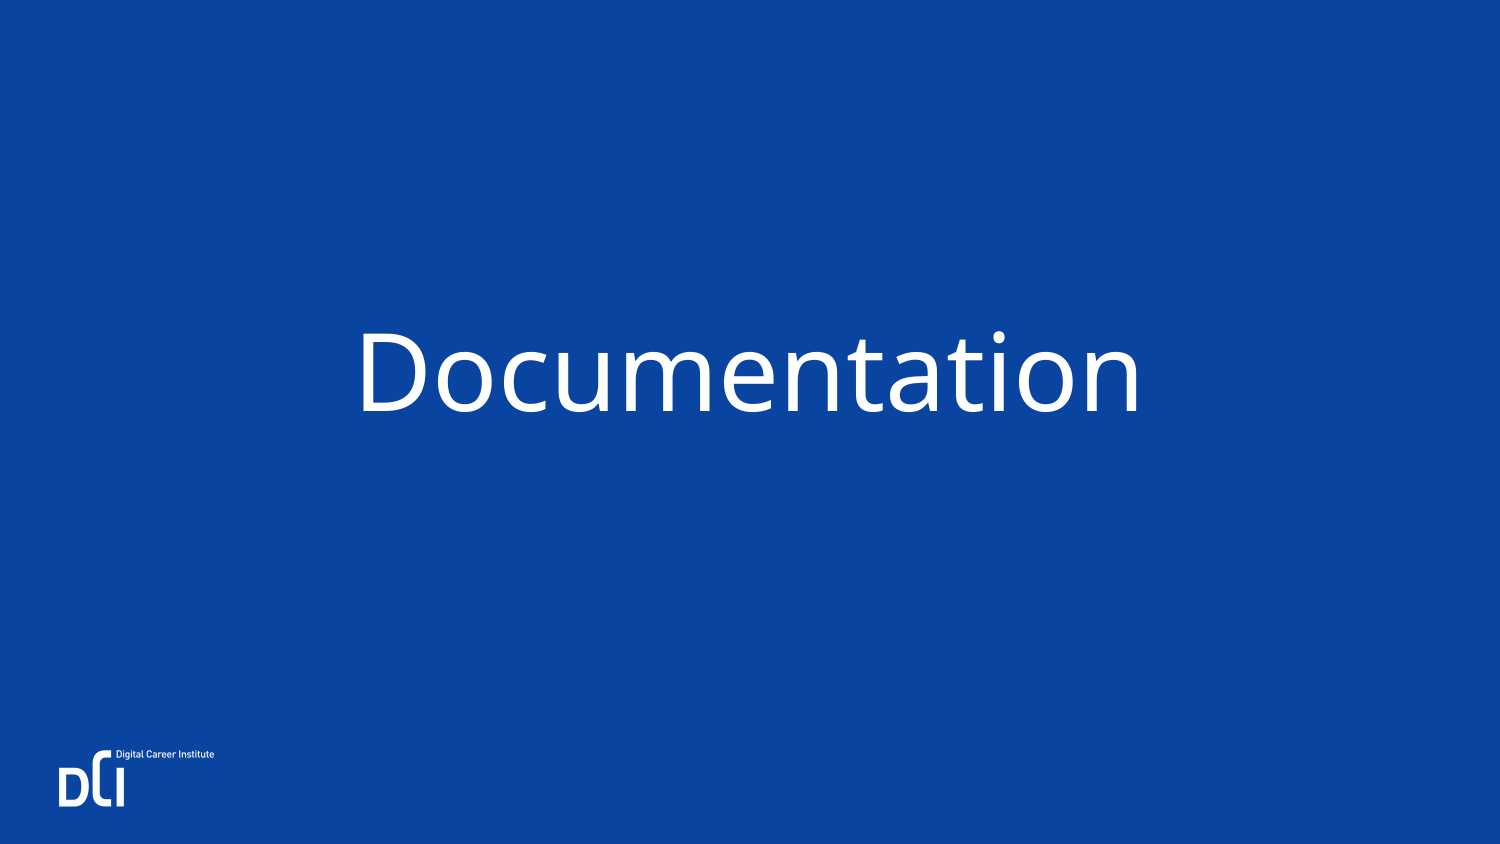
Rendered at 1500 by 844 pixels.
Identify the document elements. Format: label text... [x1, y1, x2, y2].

list Documentation [51, 288, 1449, 496]
picture [49, 737, 220, 817]
